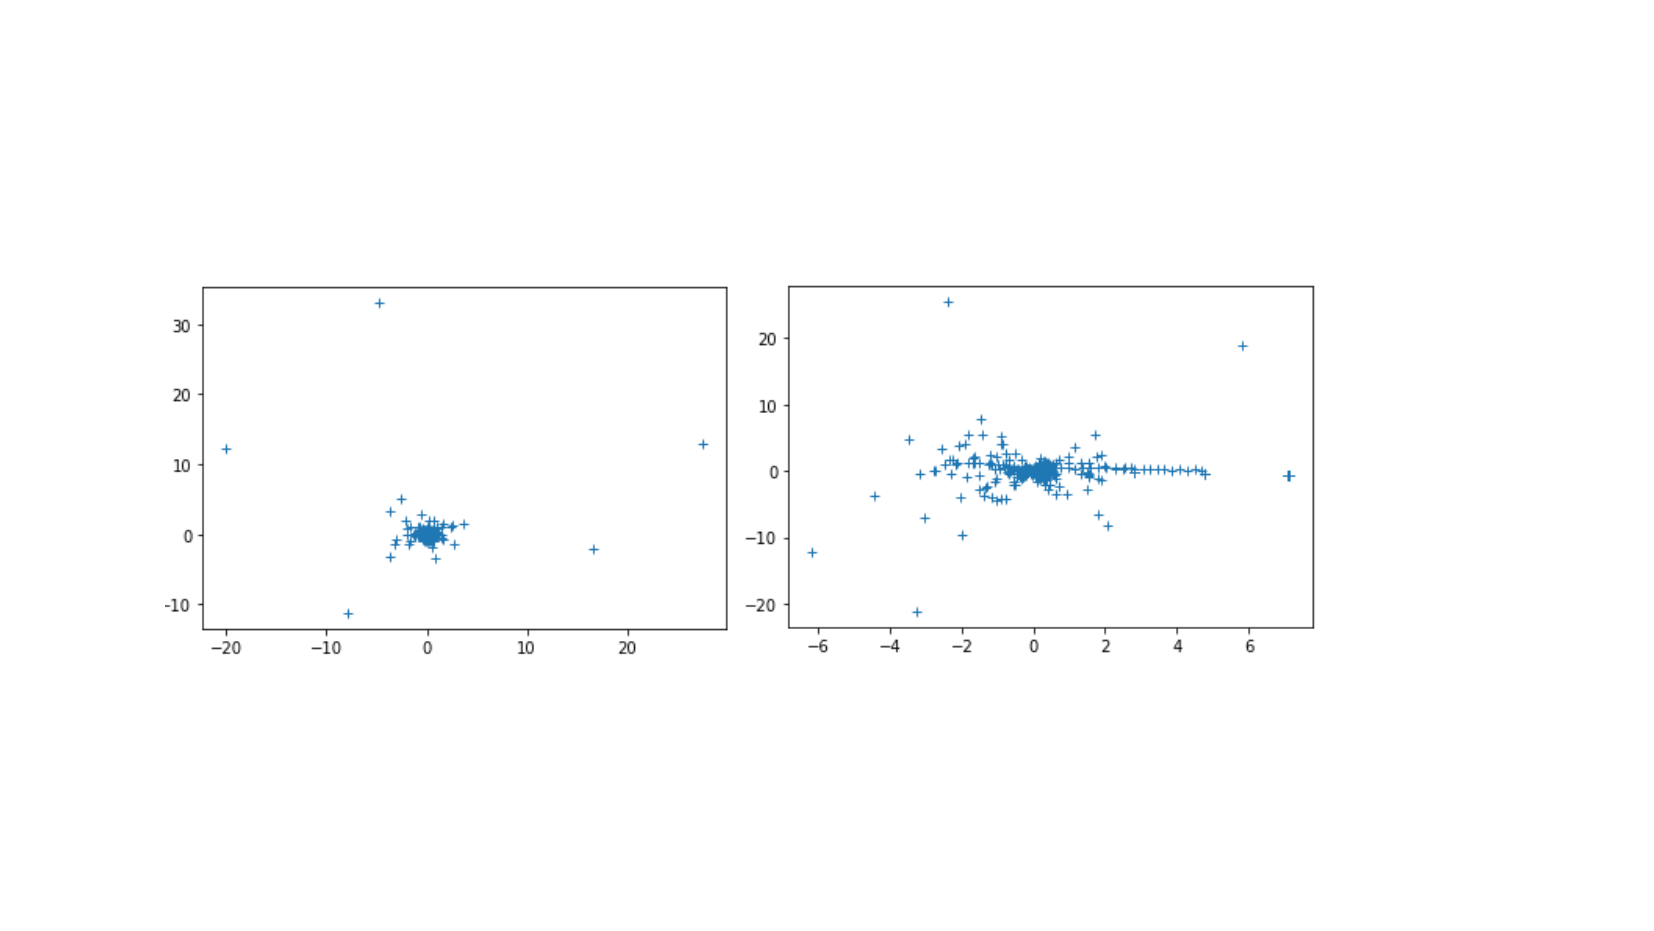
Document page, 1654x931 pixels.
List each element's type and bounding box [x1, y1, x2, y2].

picture [165, 283, 1341, 665]
